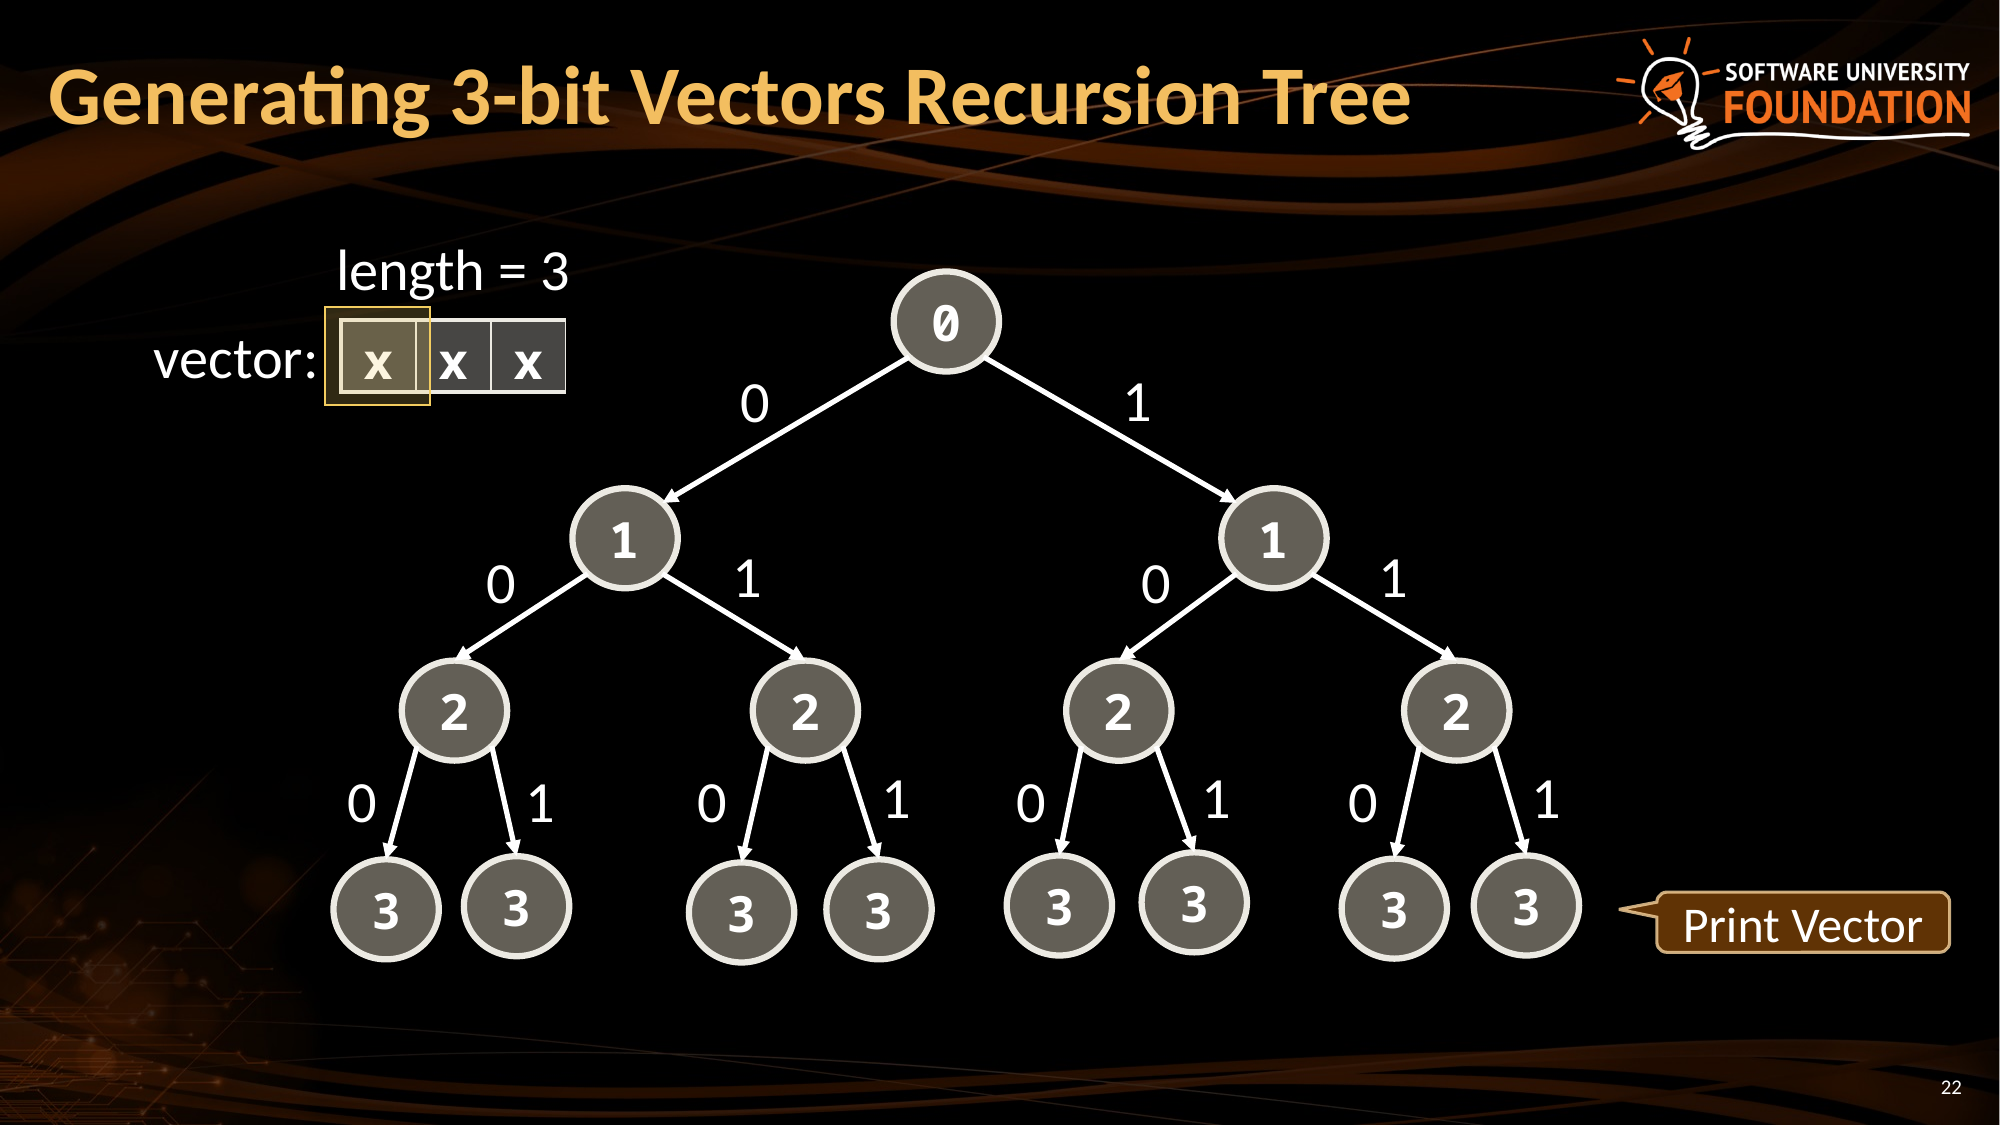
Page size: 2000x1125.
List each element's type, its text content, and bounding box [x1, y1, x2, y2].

text_box 0 [893, 271, 1000, 372]
text_box 0 [1126, 538, 1186, 624]
text_box 1 [572, 488, 678, 589]
text_box 3 [463, 856, 570, 957]
title Generating 3-bit Vectors Recursion Tree [30, 6, 1602, 189]
text_box 0 [333, 756, 393, 842]
text_box 3 [1006, 855, 1113, 956]
text_box 3 [1473, 855, 1580, 956]
text_box 1 [1107, 355, 1167, 441]
text_box 0 [472, 538, 532, 624]
text_box 3 [1141, 852, 1247, 953]
text_box 0 [682, 756, 742, 842]
text_box 1 [1186, 753, 1246, 839]
text_box 1 [510, 756, 571, 842]
picture [0, 0, 2000, 1125]
text_box Print Vector [1618, 892, 1950, 953]
text_box 3 [333, 859, 439, 960]
text_box vector: [139, 312, 324, 398]
text_box 0 [1001, 756, 1061, 842]
text_box 2 [1404, 660, 1510, 761]
text_box 1 [1221, 488, 1327, 589]
text_box 1 [1364, 532, 1424, 617]
text_box 2 [752, 660, 859, 761]
text_box 2 [401, 660, 508, 761]
text_box length = 3 [321, 224, 586, 310]
text_box 3 [826, 859, 932, 960]
text_box 0 [1334, 756, 1394, 842]
table_header x [430, 322, 490, 390]
text_box [324, 307, 430, 405]
text_box 1 [718, 532, 778, 617]
table_header x [492, 322, 565, 390]
text_box 1 [866, 753, 926, 839]
text_box 1 [1517, 753, 1577, 839]
text_box 3 [688, 862, 795, 963]
text_box 2 [1066, 660, 1172, 761]
text_box 0 [725, 356, 786, 442]
slide_number <number> [1897, 1070, 1968, 1103]
text_box 3 [1341, 858, 1447, 959]
